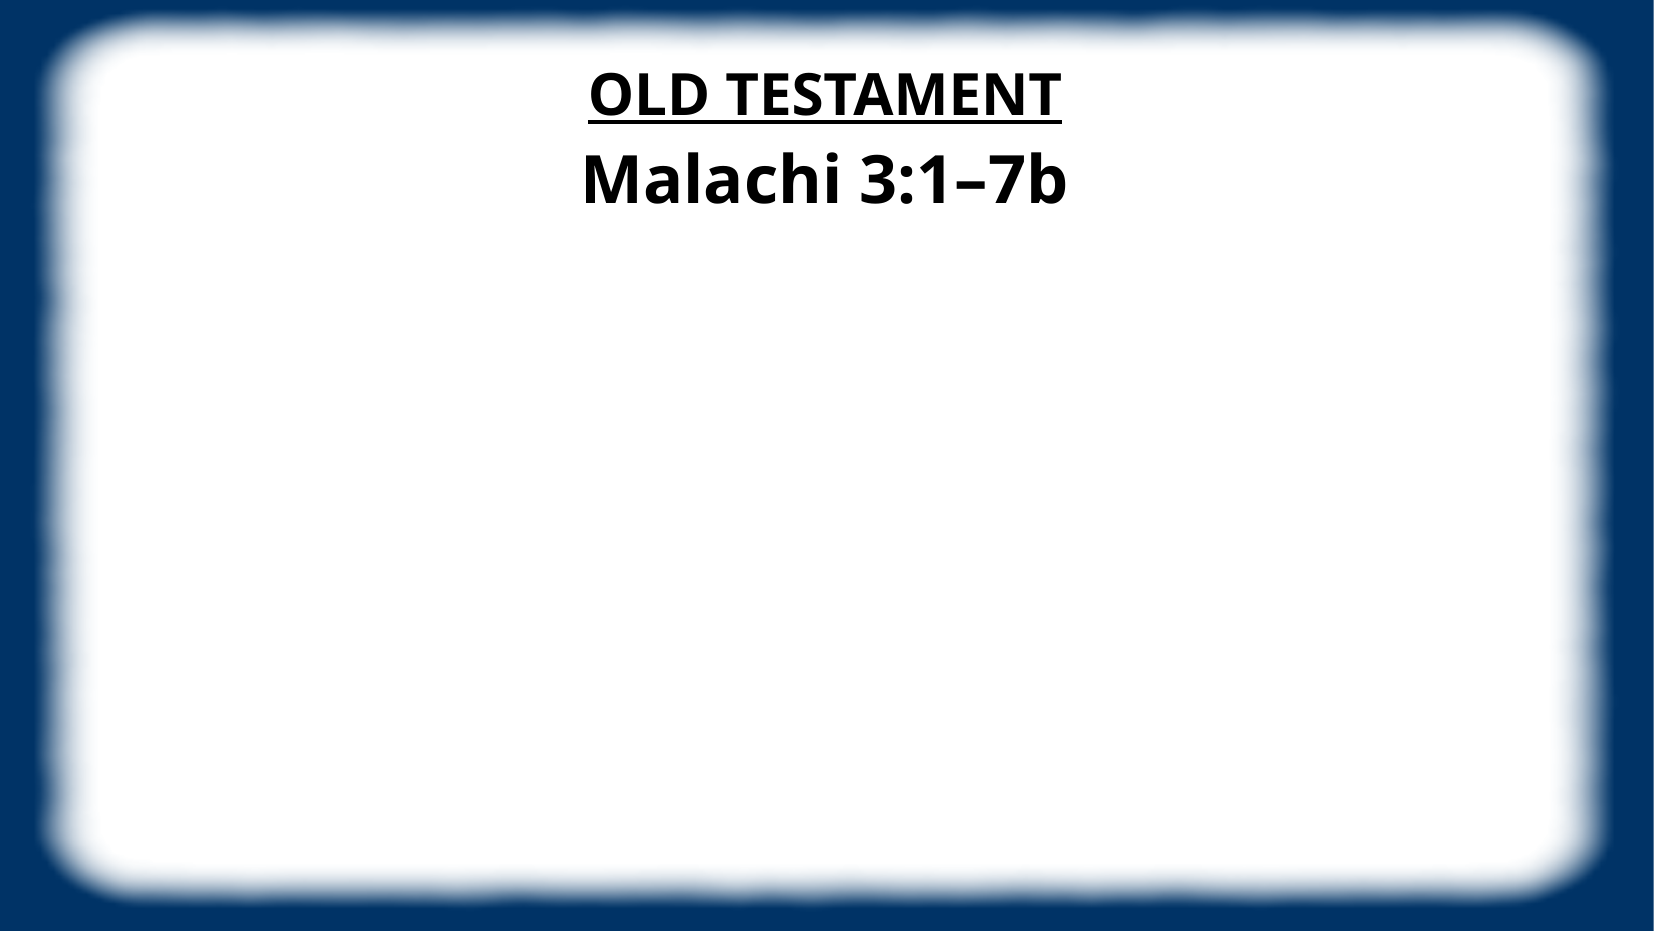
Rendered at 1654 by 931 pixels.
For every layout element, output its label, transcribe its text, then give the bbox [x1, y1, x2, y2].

text_box OLD TESTAMENT Malachi 3:1–7b [90, 45, 1561, 227]
picture [0, 0, 1654, 931]
